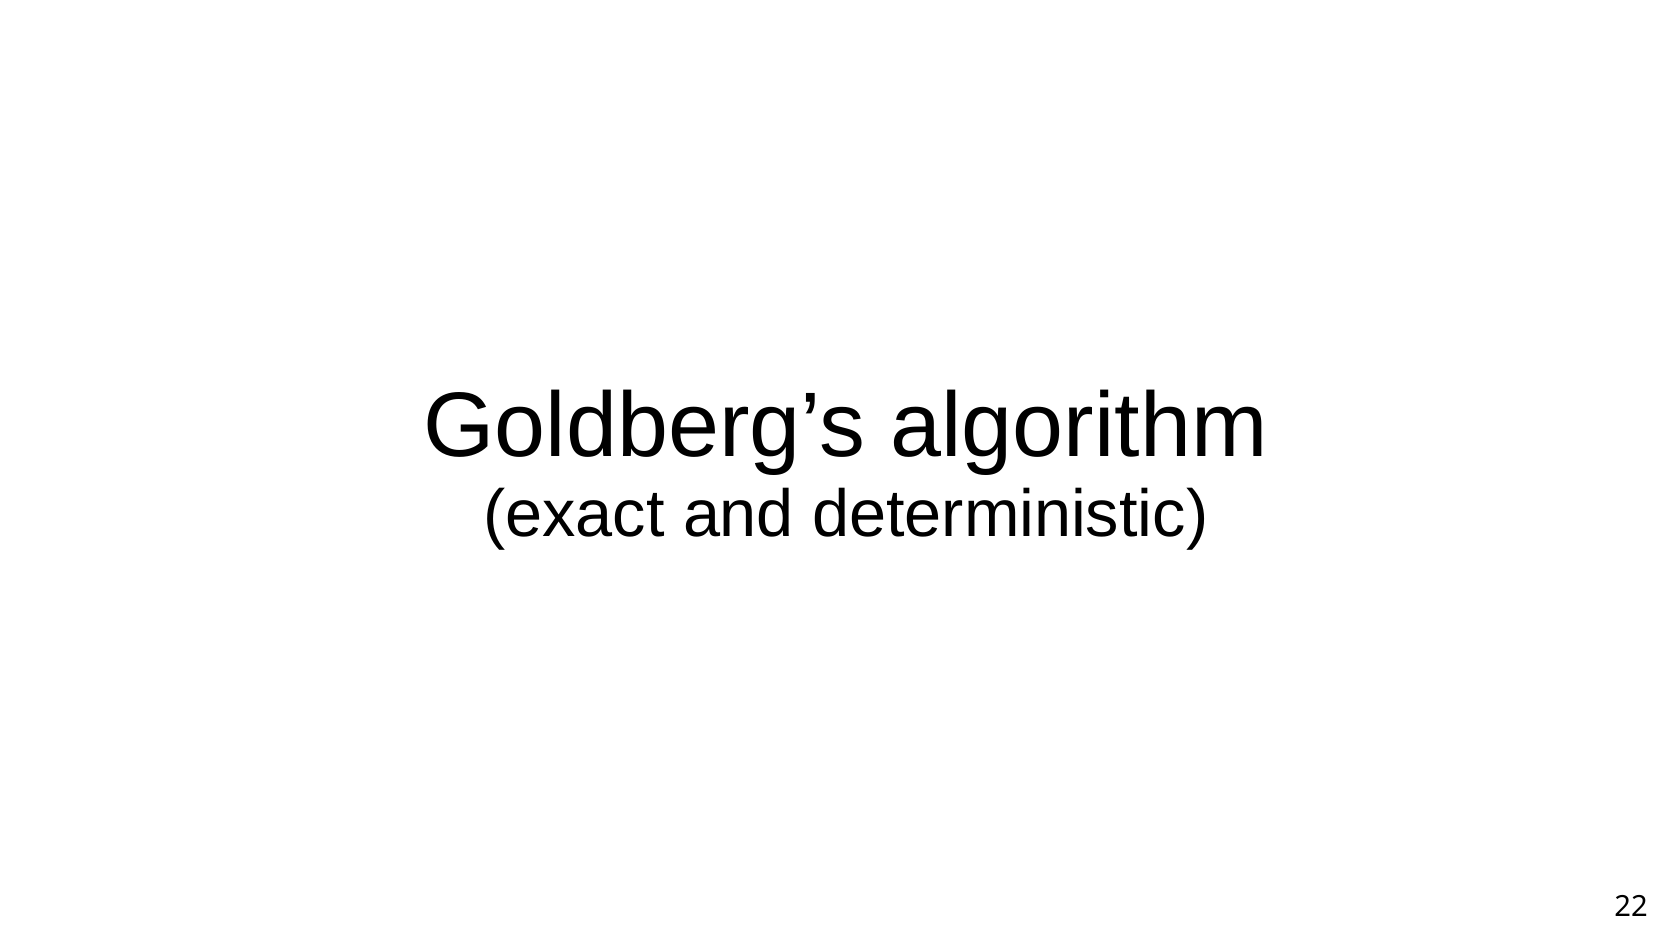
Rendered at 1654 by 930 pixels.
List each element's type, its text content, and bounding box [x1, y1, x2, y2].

title Goldberg’s algorithm (exact and deterministic) [102, 373, 1591, 551]
